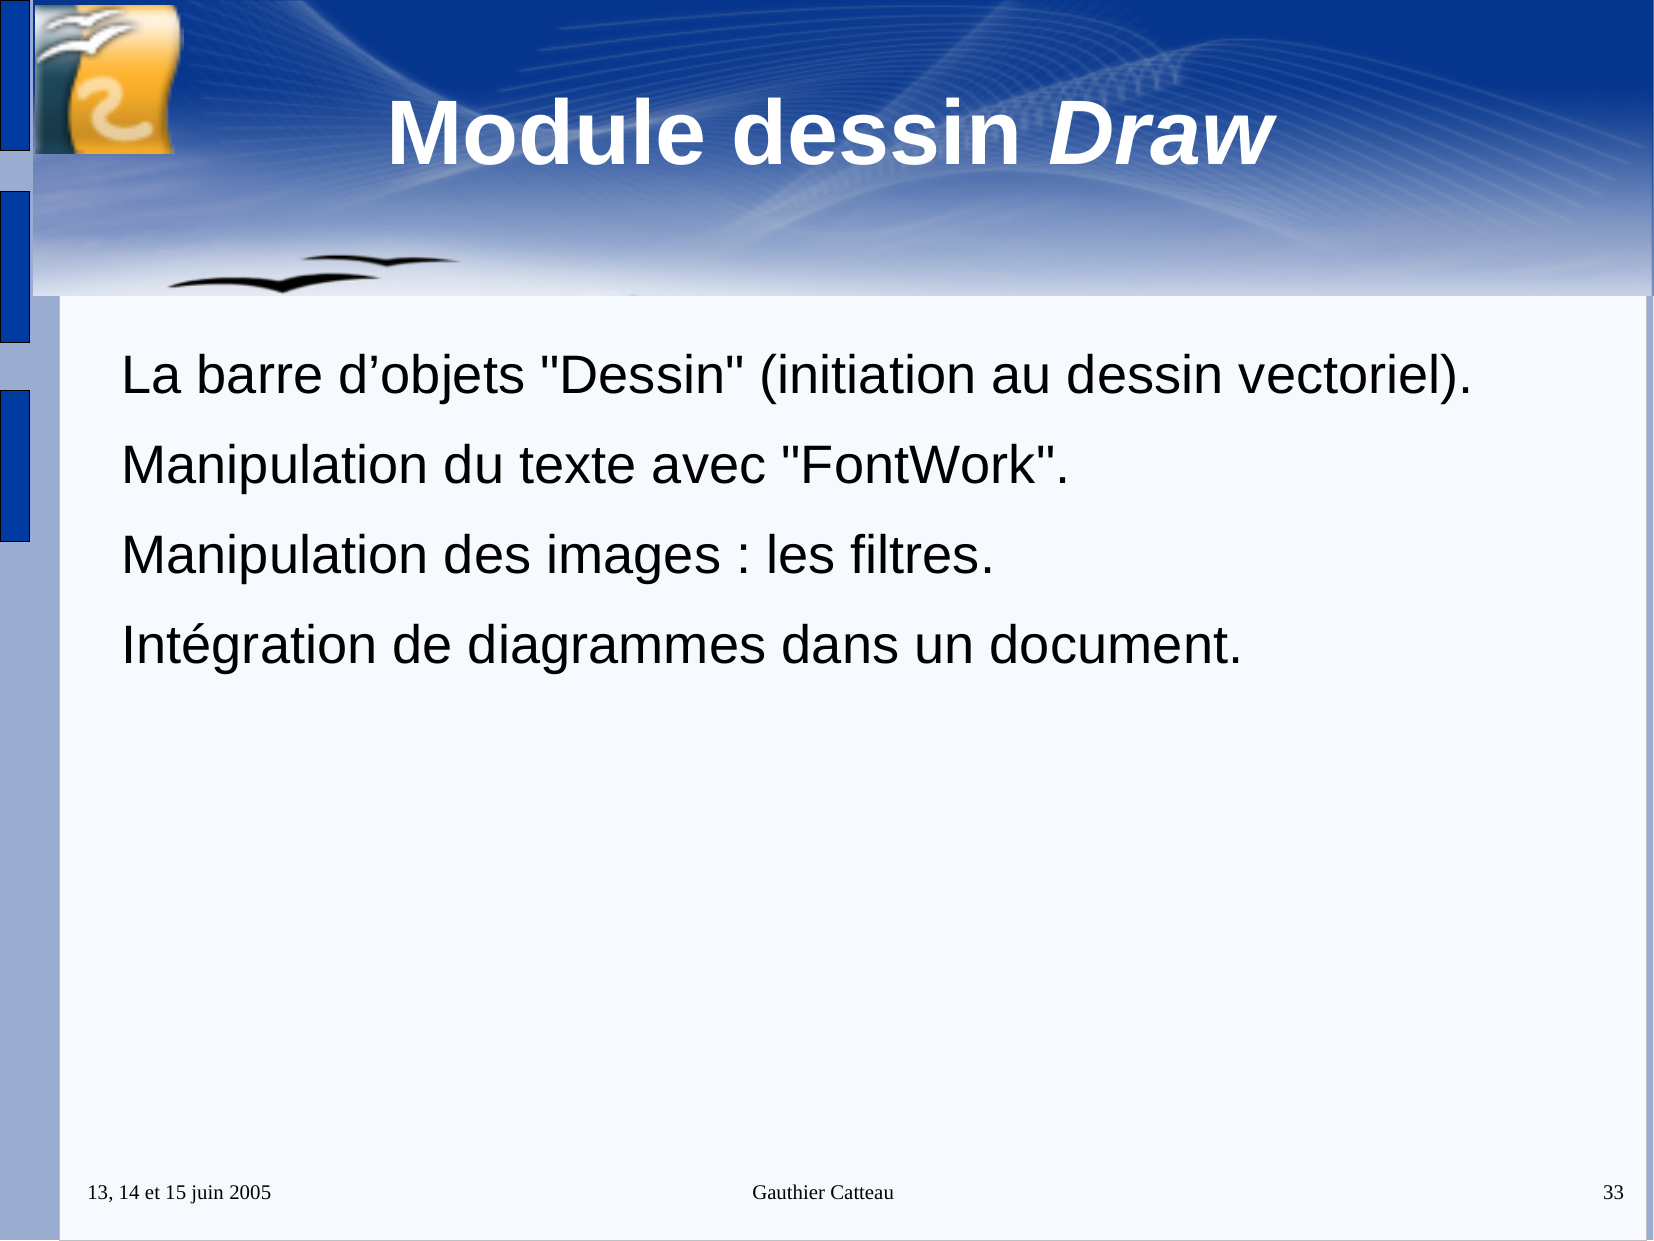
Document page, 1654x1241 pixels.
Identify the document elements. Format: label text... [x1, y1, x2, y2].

title Module dessin Draw [123, 29, 1536, 237]
list La barre d’objets "Dessin" (initiation au dessin vectoriel). Manipulation du texte avec "FontWork". Manipulation des images : les filtres. Intégration de diagrammes dans un document. [121, 344, 1534, 1127]
picture [33, 0, 1654, 296]
